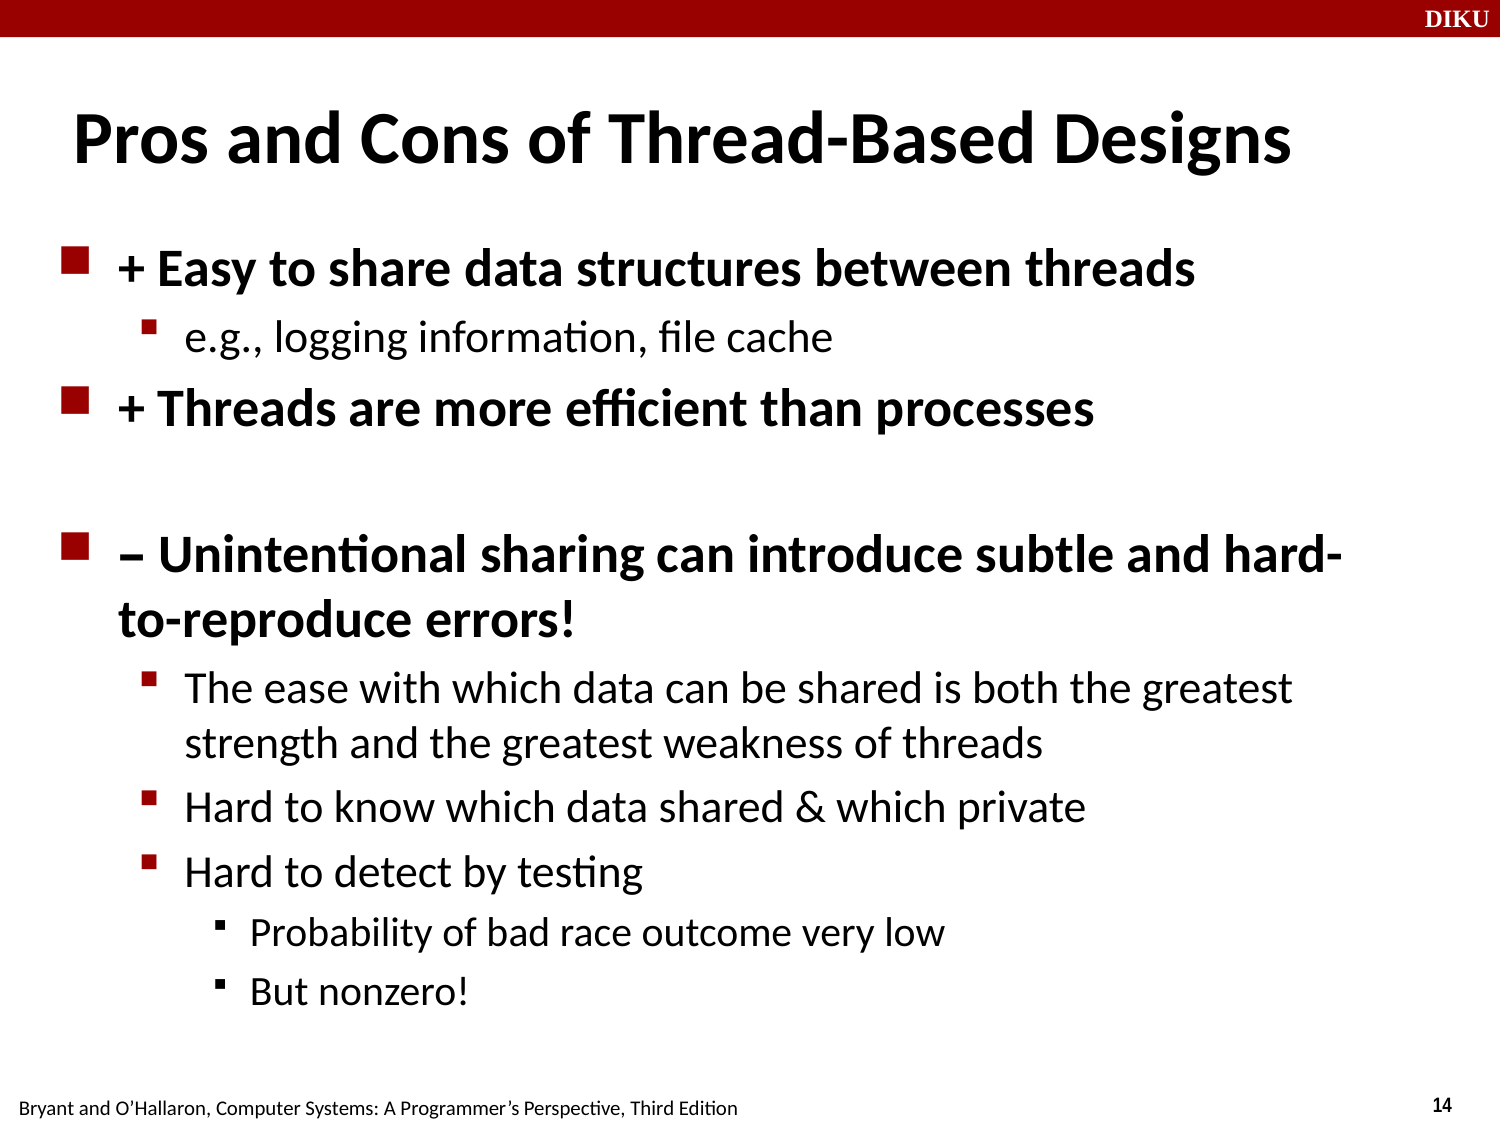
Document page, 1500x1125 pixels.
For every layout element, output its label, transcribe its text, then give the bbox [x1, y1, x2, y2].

text_box + Easy to share data structures between threads e.g., logging information, file cache + Threads are more efficient than processes – Unintentional sharing can introduce subtle and hard-to-reproduce errors! The ease with which data can be shared is both the greatest strength and the greatest weakness of threads Hard to know which data shared & which private Hard to detect by testing Probability of bad race outcome very low But nonzero! [47, 224, 1411, 1082]
text_box Pros and Cons of Thread-Based Designs [58, 71, 1350, 197]
